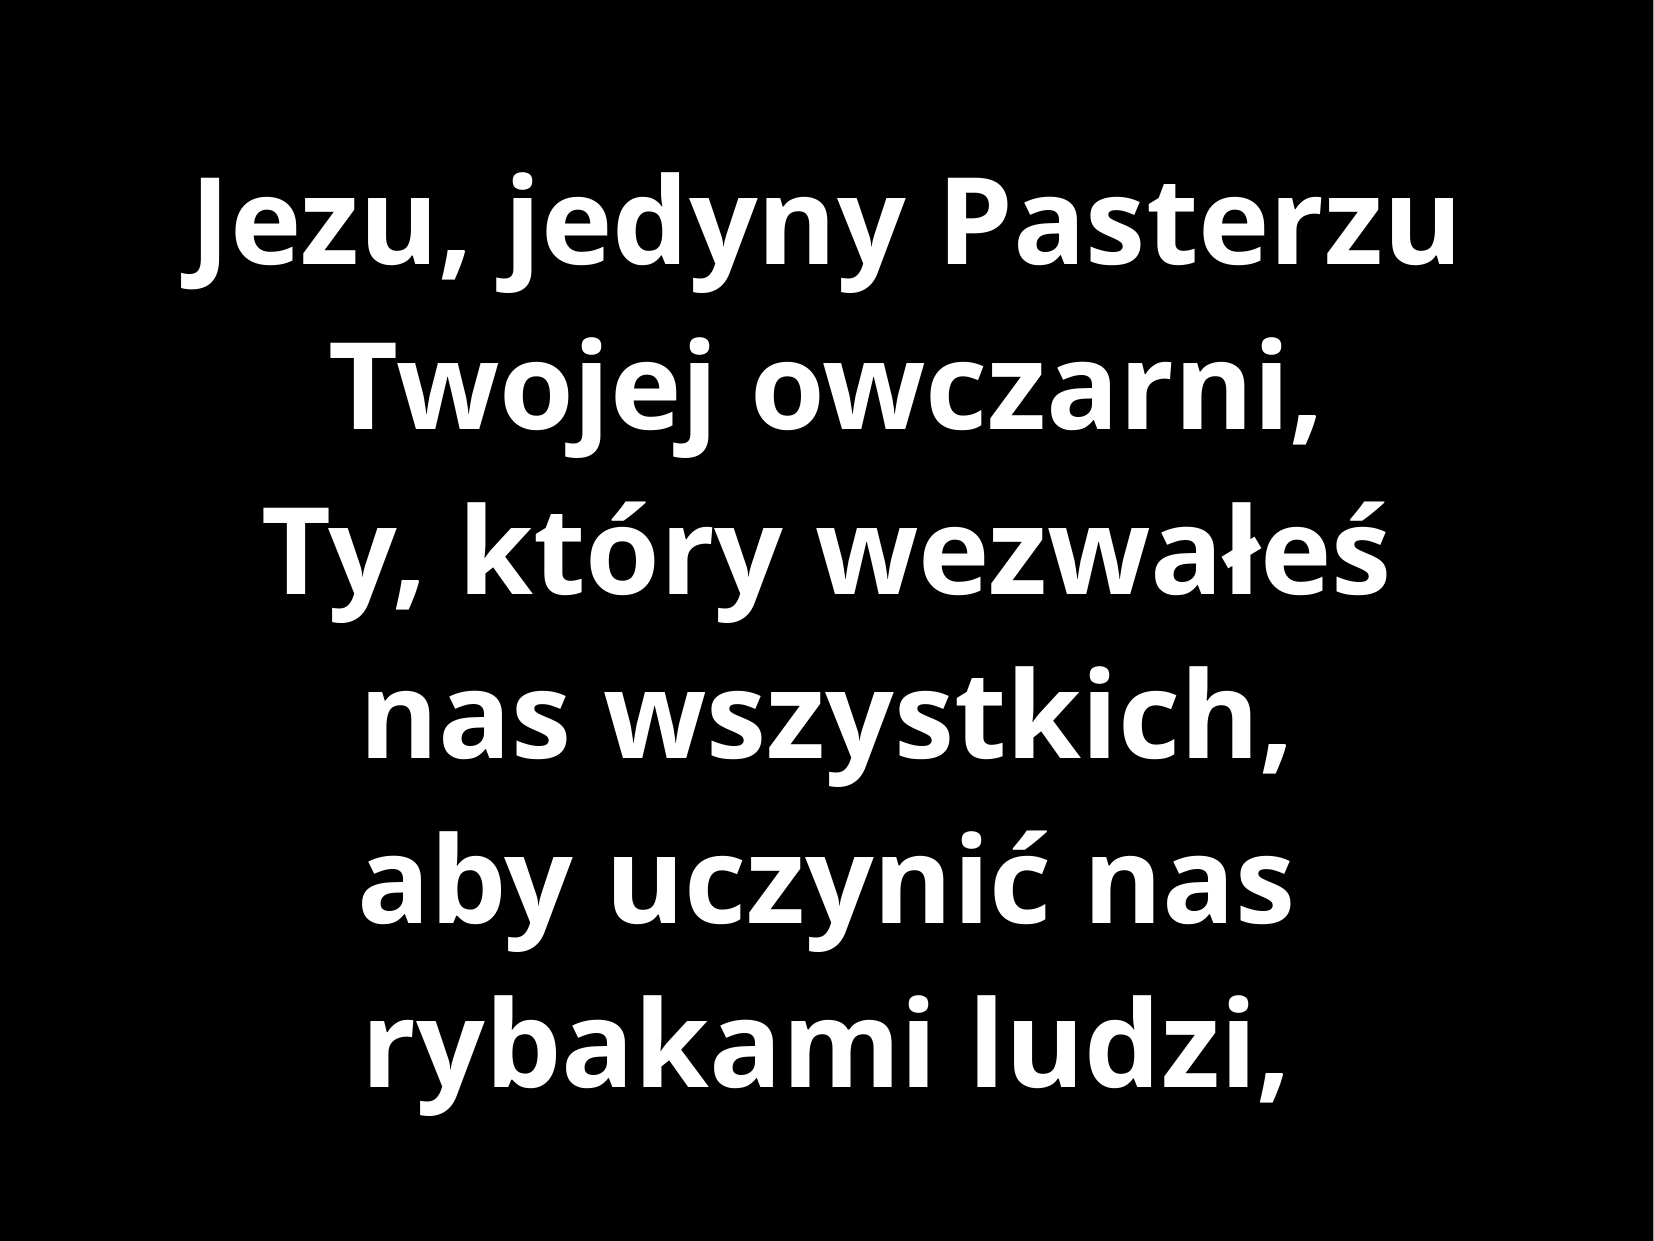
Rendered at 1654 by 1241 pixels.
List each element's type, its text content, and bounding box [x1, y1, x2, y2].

title Jezu, jedyny Pasterzu Twojej owczarni, Ty, który wezwałeś nas wszystkich, aby uczynić nas rybakami ludzi, [0, 0, 1654, 1241]
